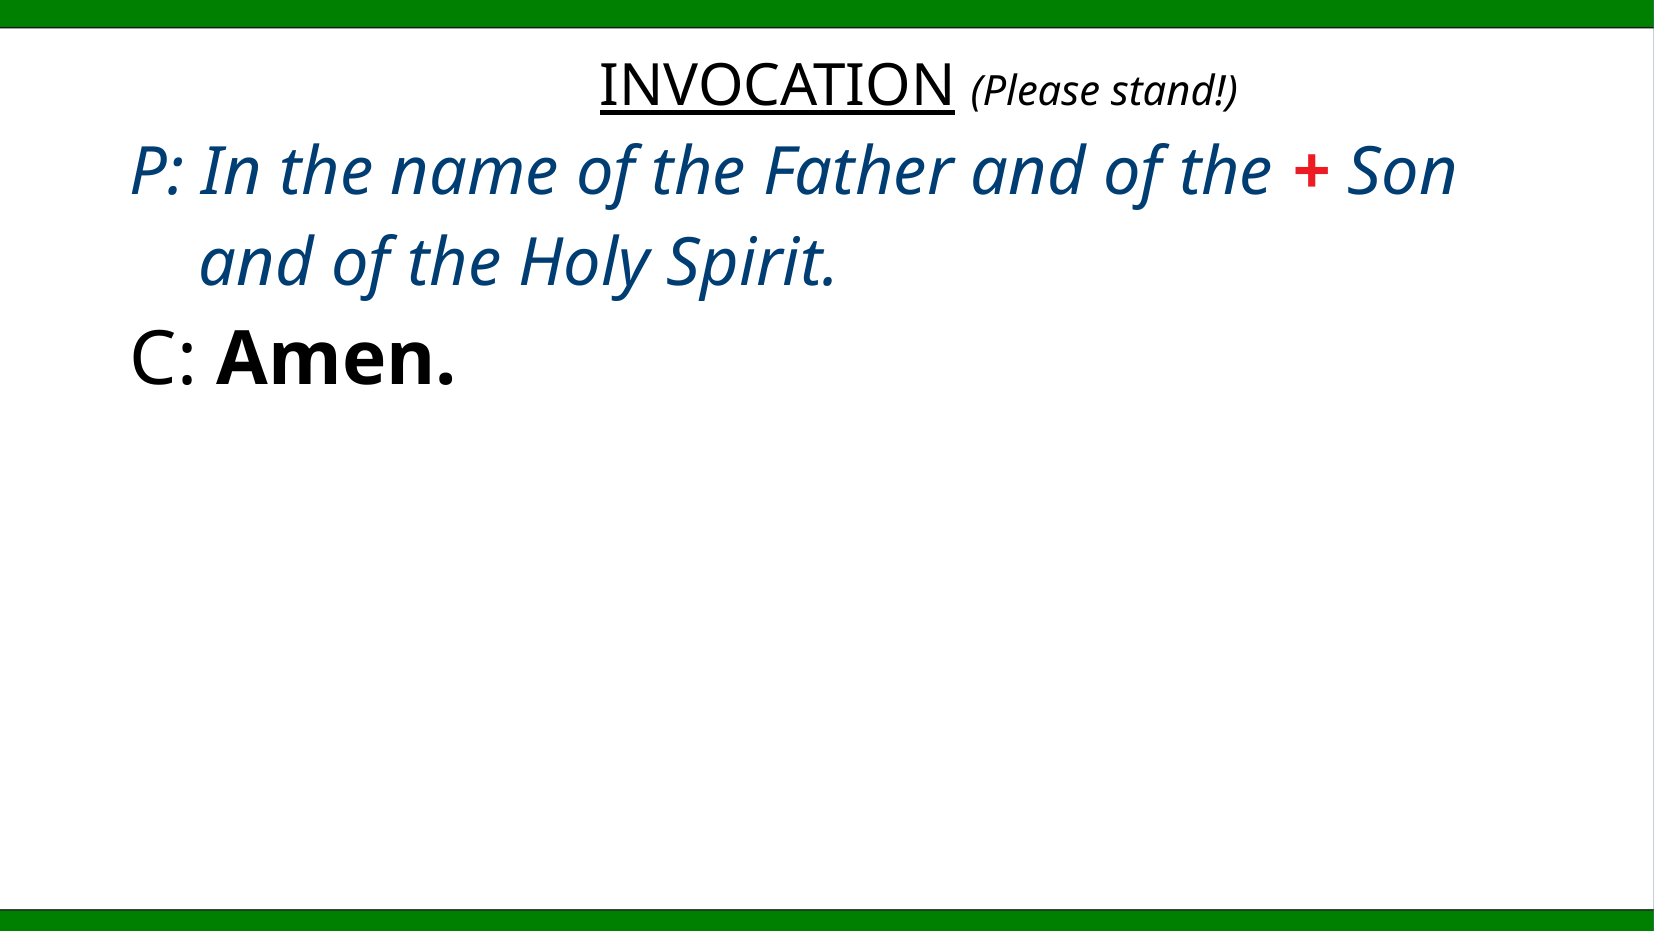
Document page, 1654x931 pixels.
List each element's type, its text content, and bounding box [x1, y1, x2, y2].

text_box INVOCATION (Please stand!) P: In the name of the Father and of the + Son and of the Holy Spirit. C: Amen. [115, 36, 1556, 457]
picture [0, 0, 1654, 931]
